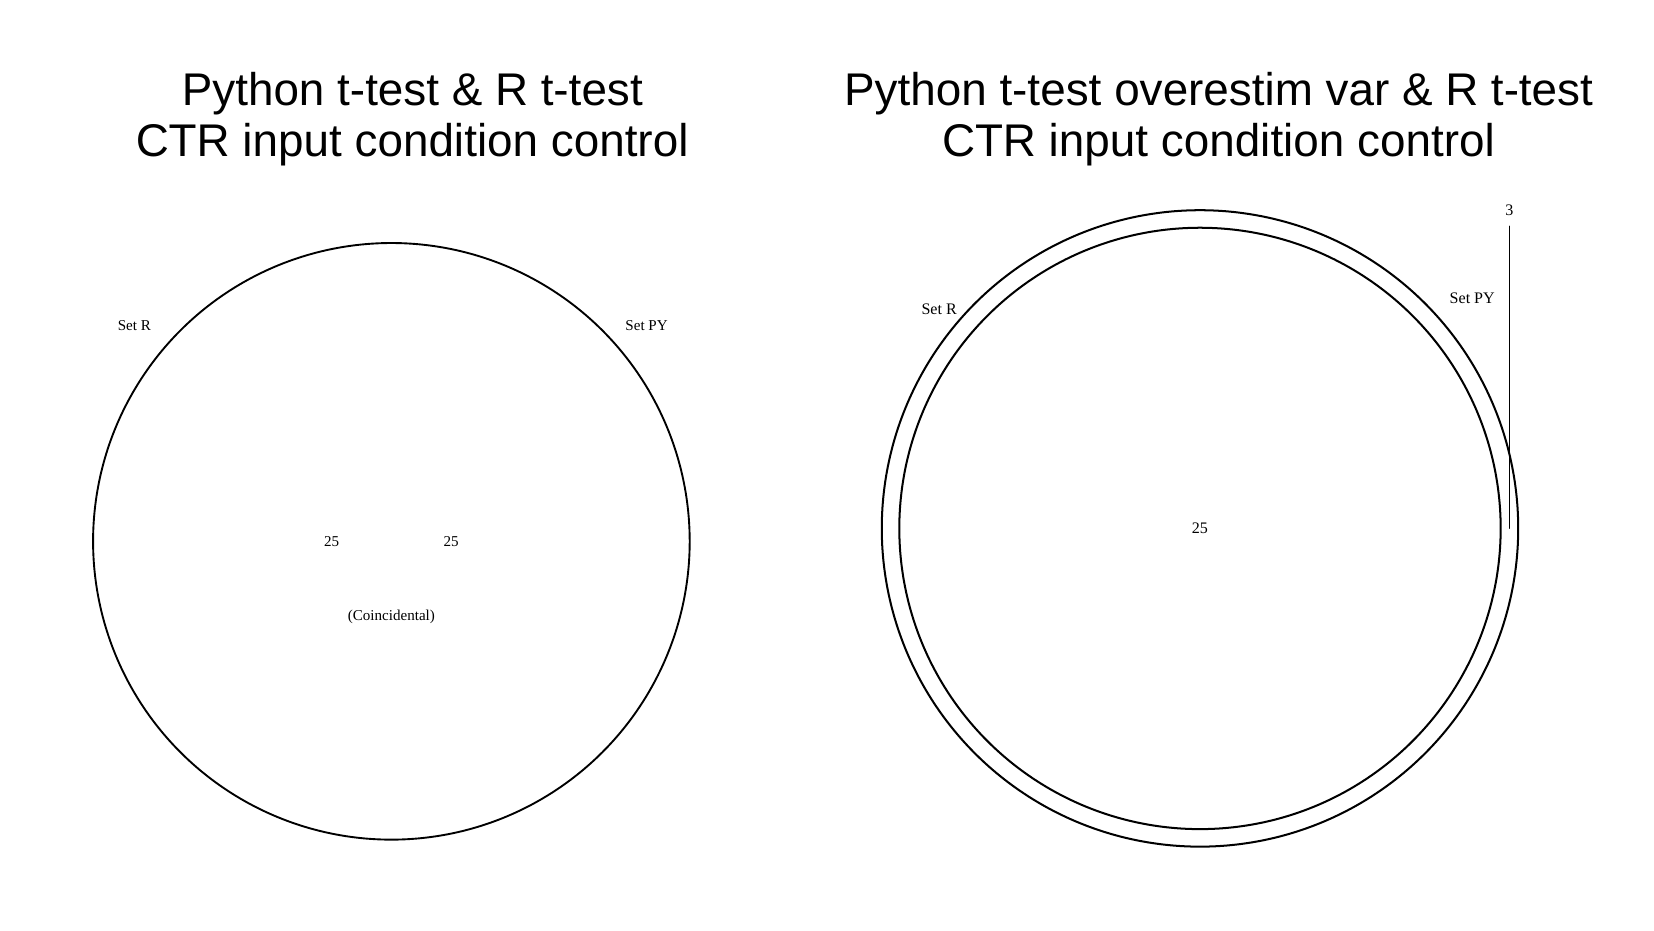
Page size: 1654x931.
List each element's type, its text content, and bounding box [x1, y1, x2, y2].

picture [75, 225, 708, 858]
title Python t-test & R t-test CTR input condition control [37, 37, 788, 193]
title Python t-test overestim var & R t-test CTR input condition control [825, 37, 1613, 193]
picture [862, 190, 1538, 866]
